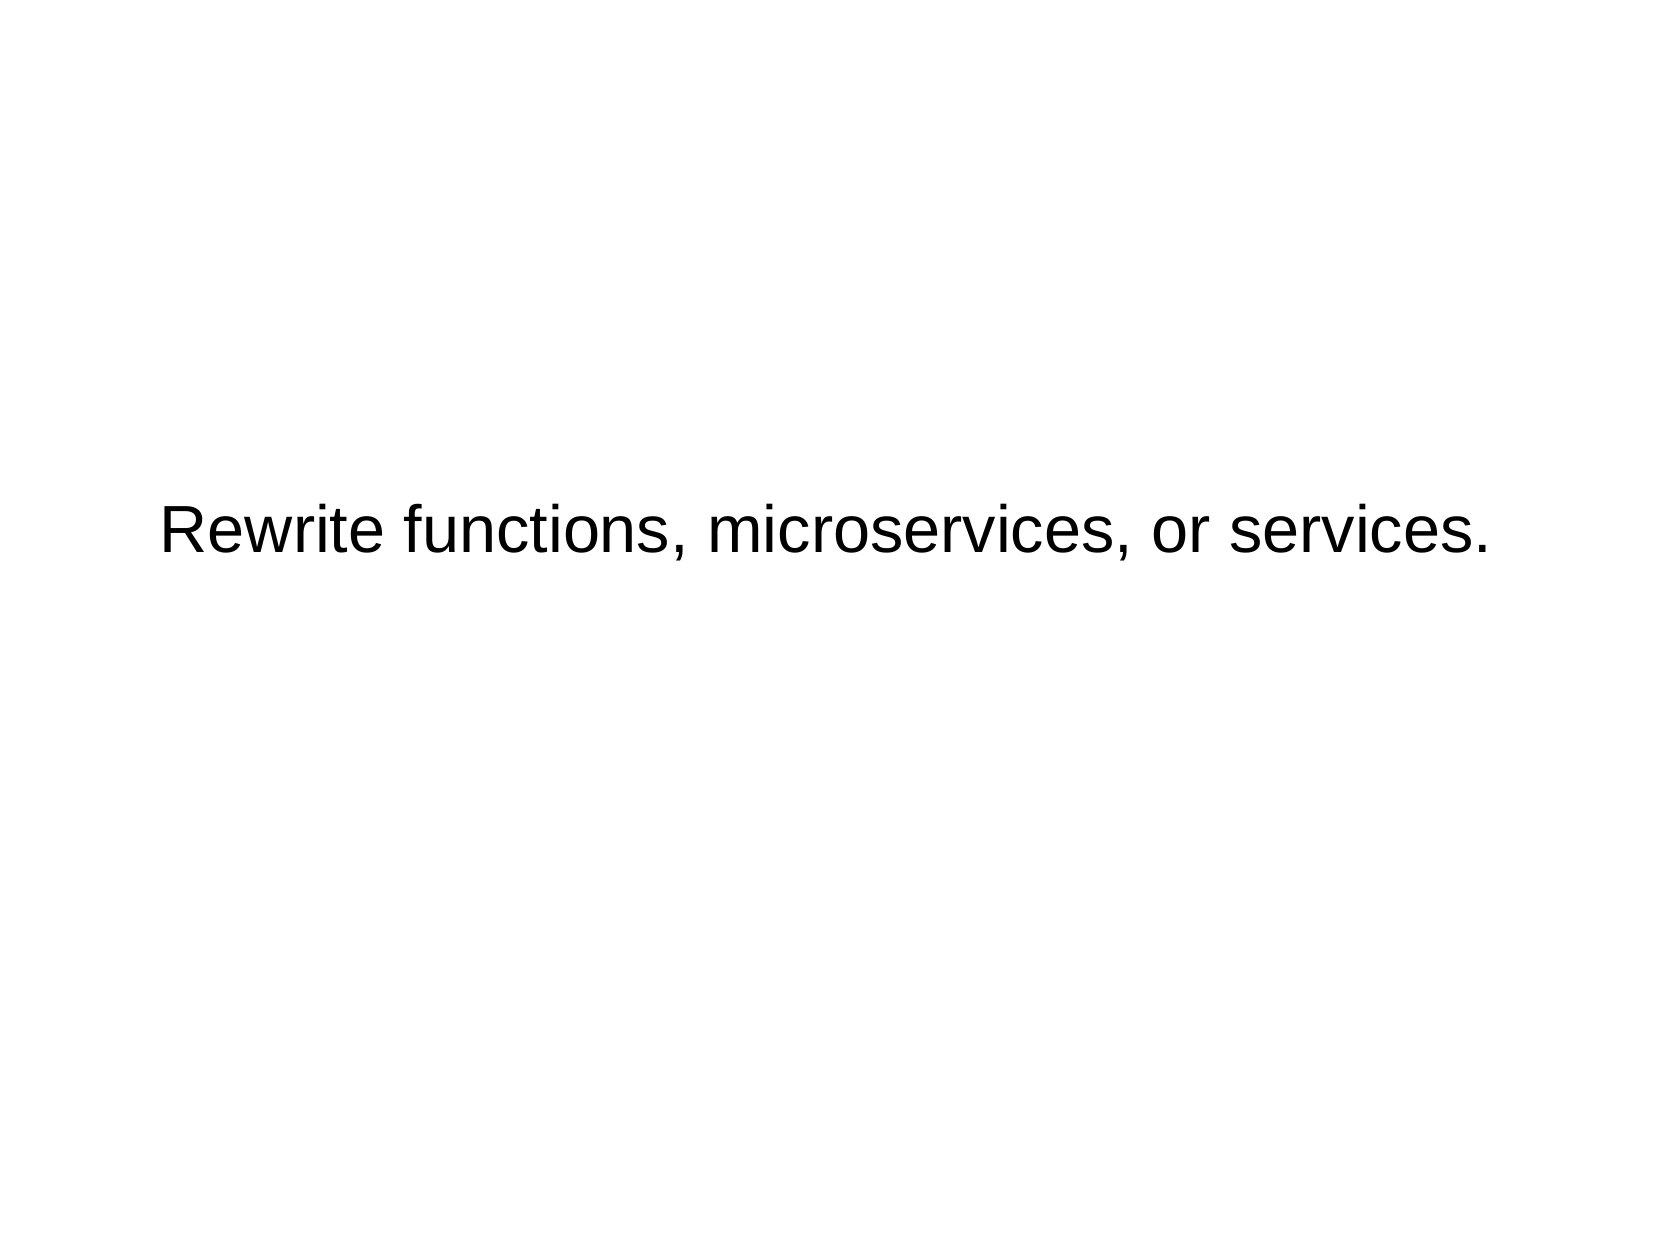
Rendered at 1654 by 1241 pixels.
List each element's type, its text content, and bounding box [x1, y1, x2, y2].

subtitle Rewrite functions, microservices, or services. [82, 49, 1571, 1010]
